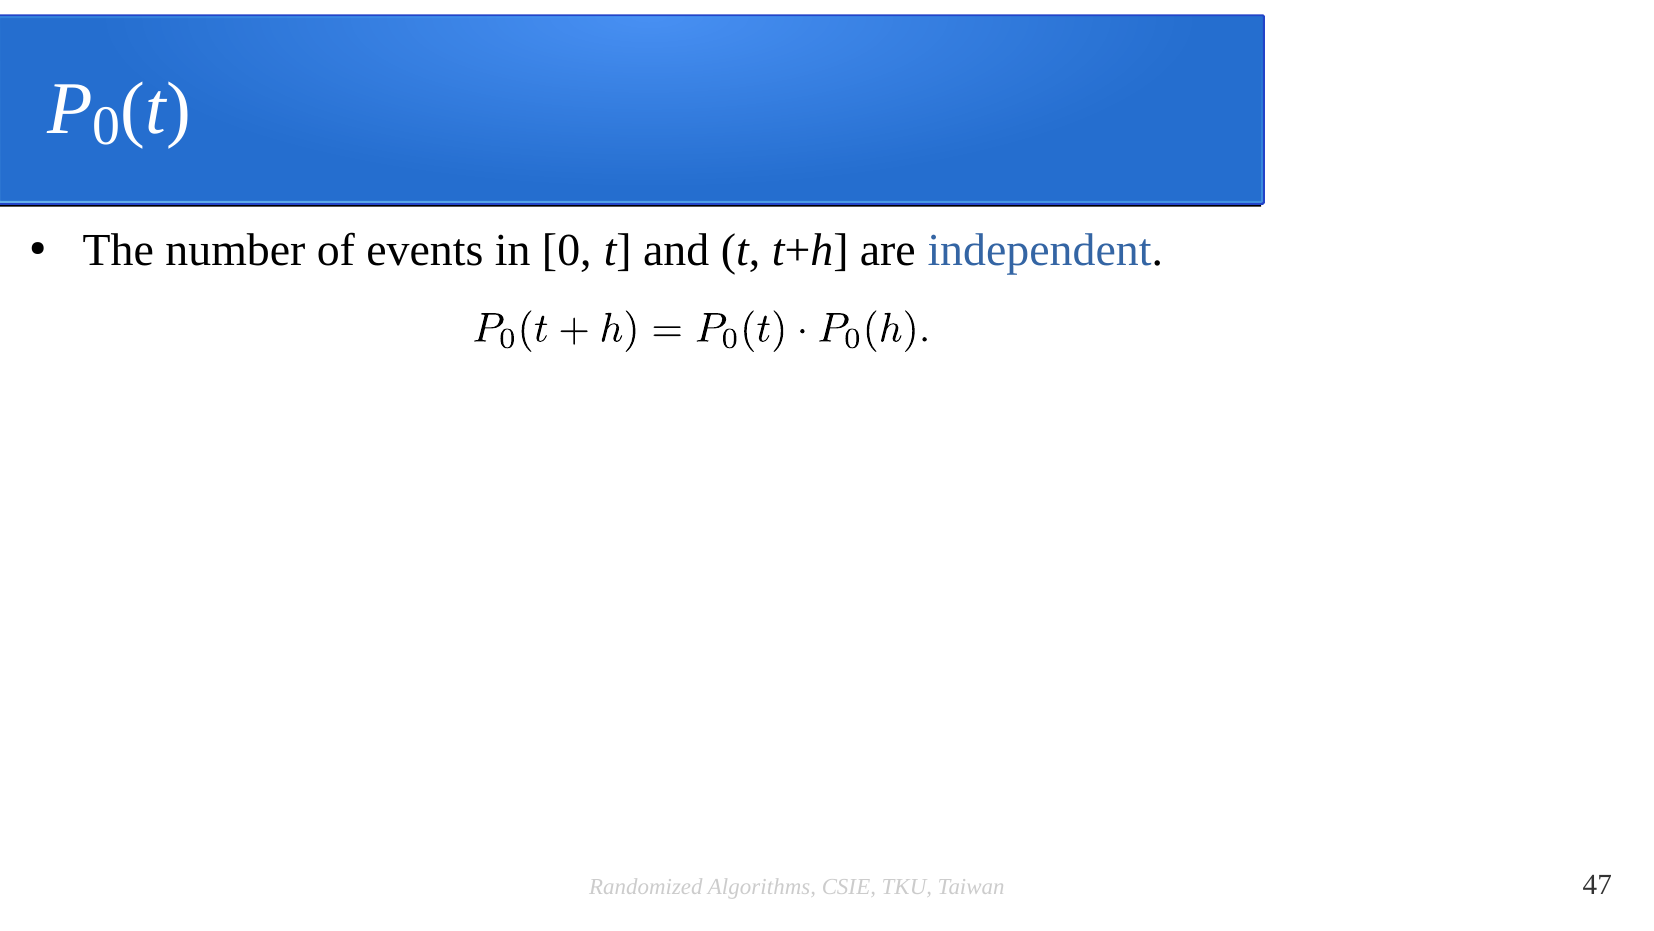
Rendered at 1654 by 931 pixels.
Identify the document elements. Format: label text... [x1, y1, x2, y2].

picture [470, 308, 929, 354]
title P0(t) [47, 35, 1199, 189]
list The number of events in [0, t] and (t, t+h] are independent. [11, 224, 1501, 764]
